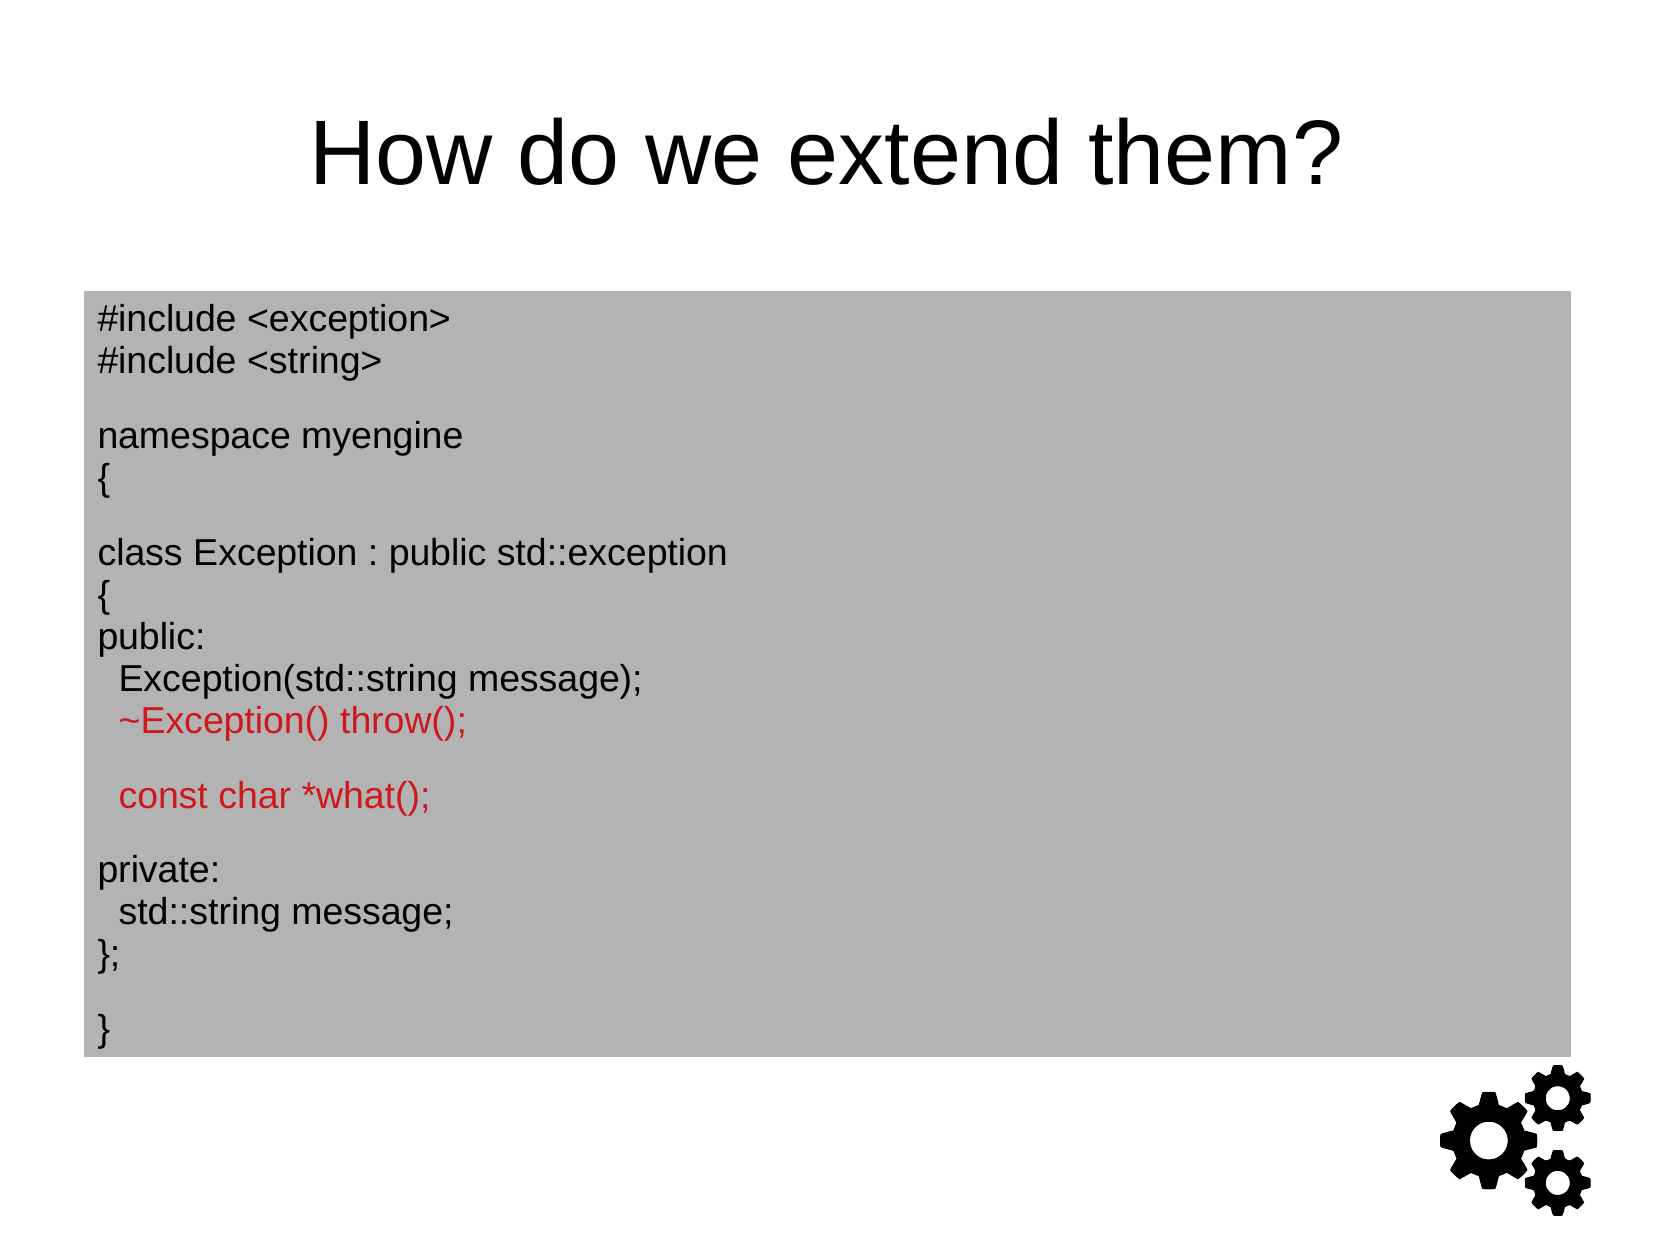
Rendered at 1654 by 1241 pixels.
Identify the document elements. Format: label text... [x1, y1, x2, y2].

picture [1440, 1065, 1591, 1216]
title How do we extend them? [82, 49, 1571, 257]
table_header #include <exception> #include <string> namespace myengine { class Exception : public std::exception { public: Exception(std::string message); ~Exception() throw(); const char *what(); private: std::string message; }; } [84, 291, 1571, 1057]
